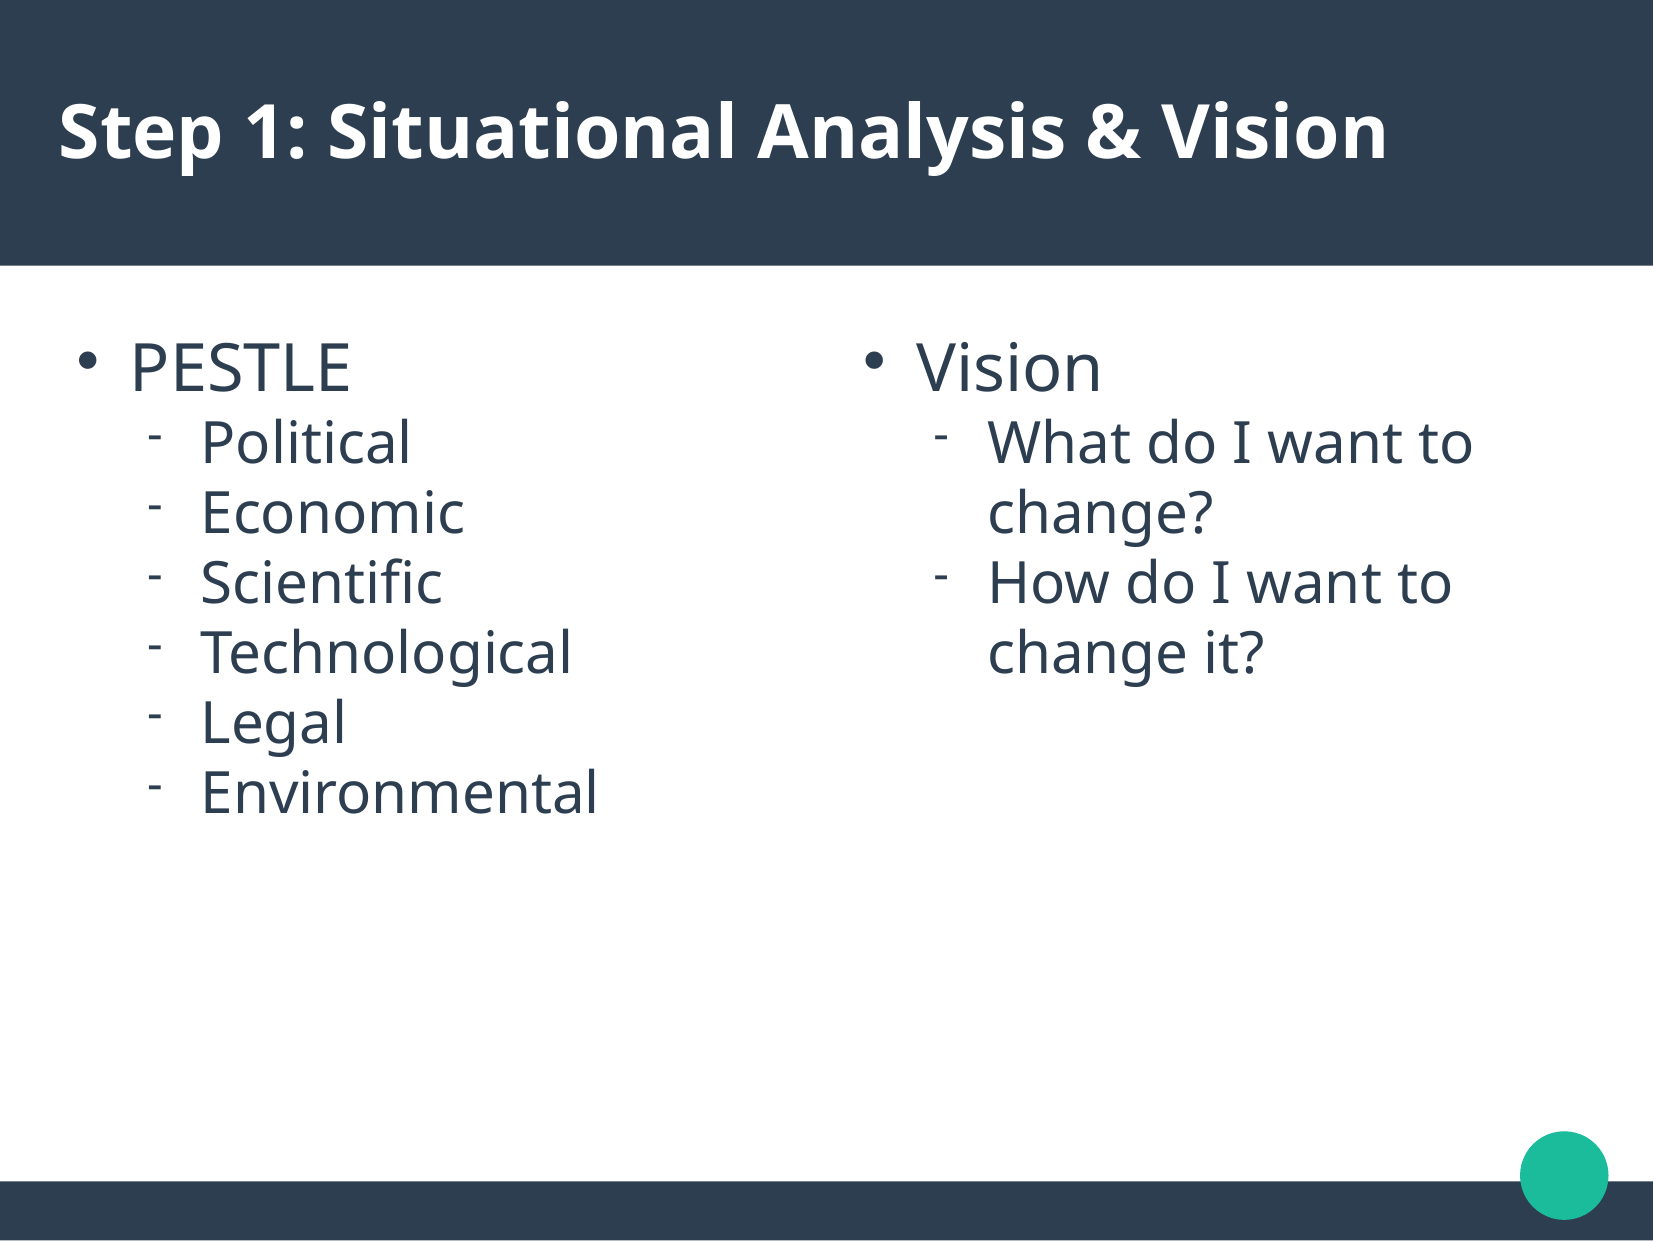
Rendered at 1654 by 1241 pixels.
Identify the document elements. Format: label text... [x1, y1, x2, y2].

text_box Vision What do I want to change? How do I want to change it? [845, 324, 1595, 1152]
text_box Step 1: Situational Analysis & Vision [58, 49, 1594, 207]
text_box PESTLE Political Economic Scientific Technological Legal Environmental [58, 324, 808, 1152]
